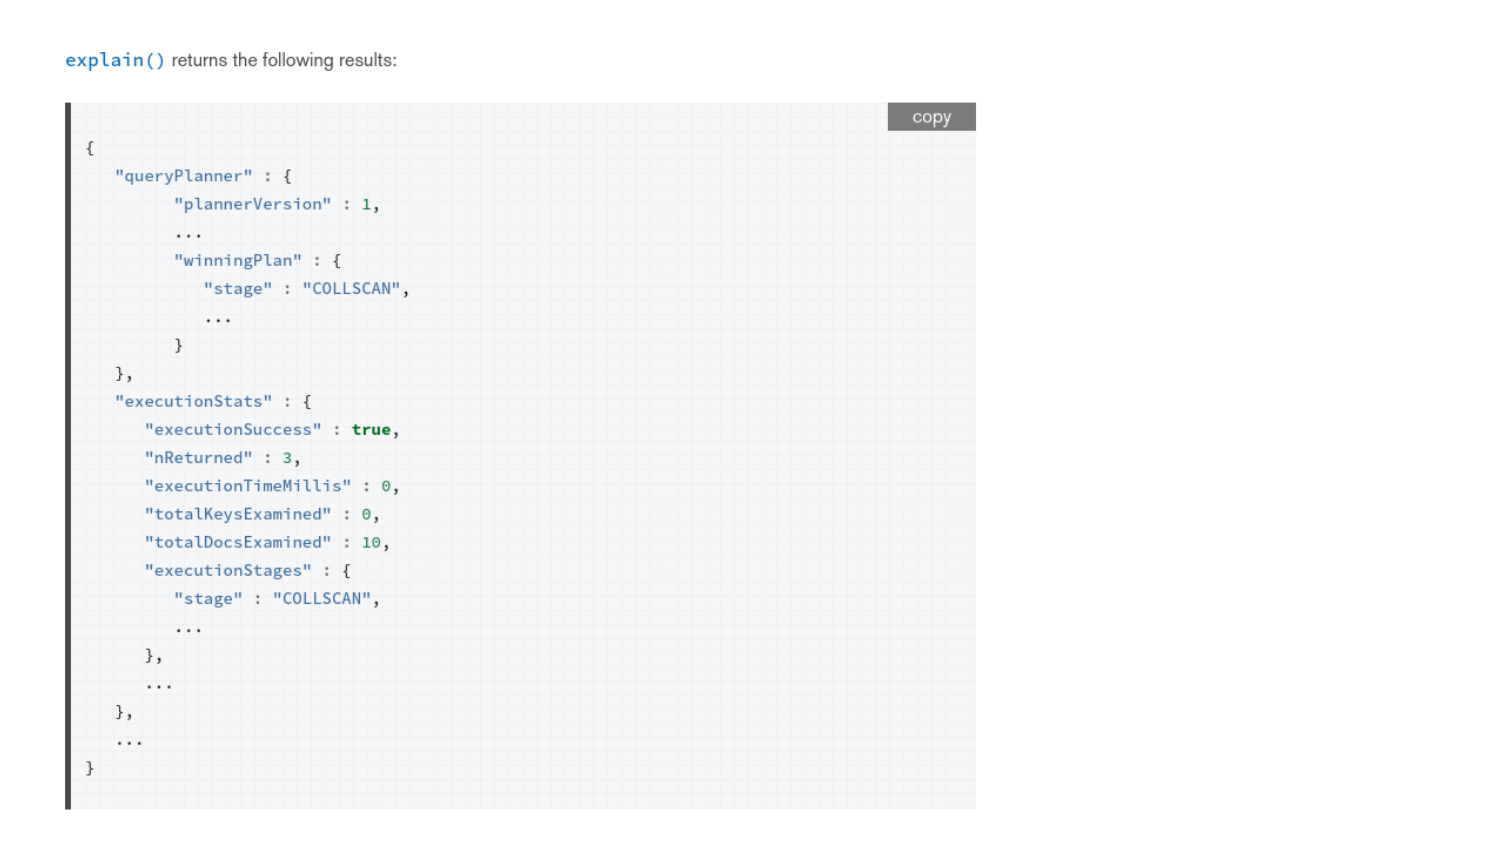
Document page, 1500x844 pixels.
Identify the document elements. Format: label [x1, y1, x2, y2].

picture [24, 34, 1029, 819]
